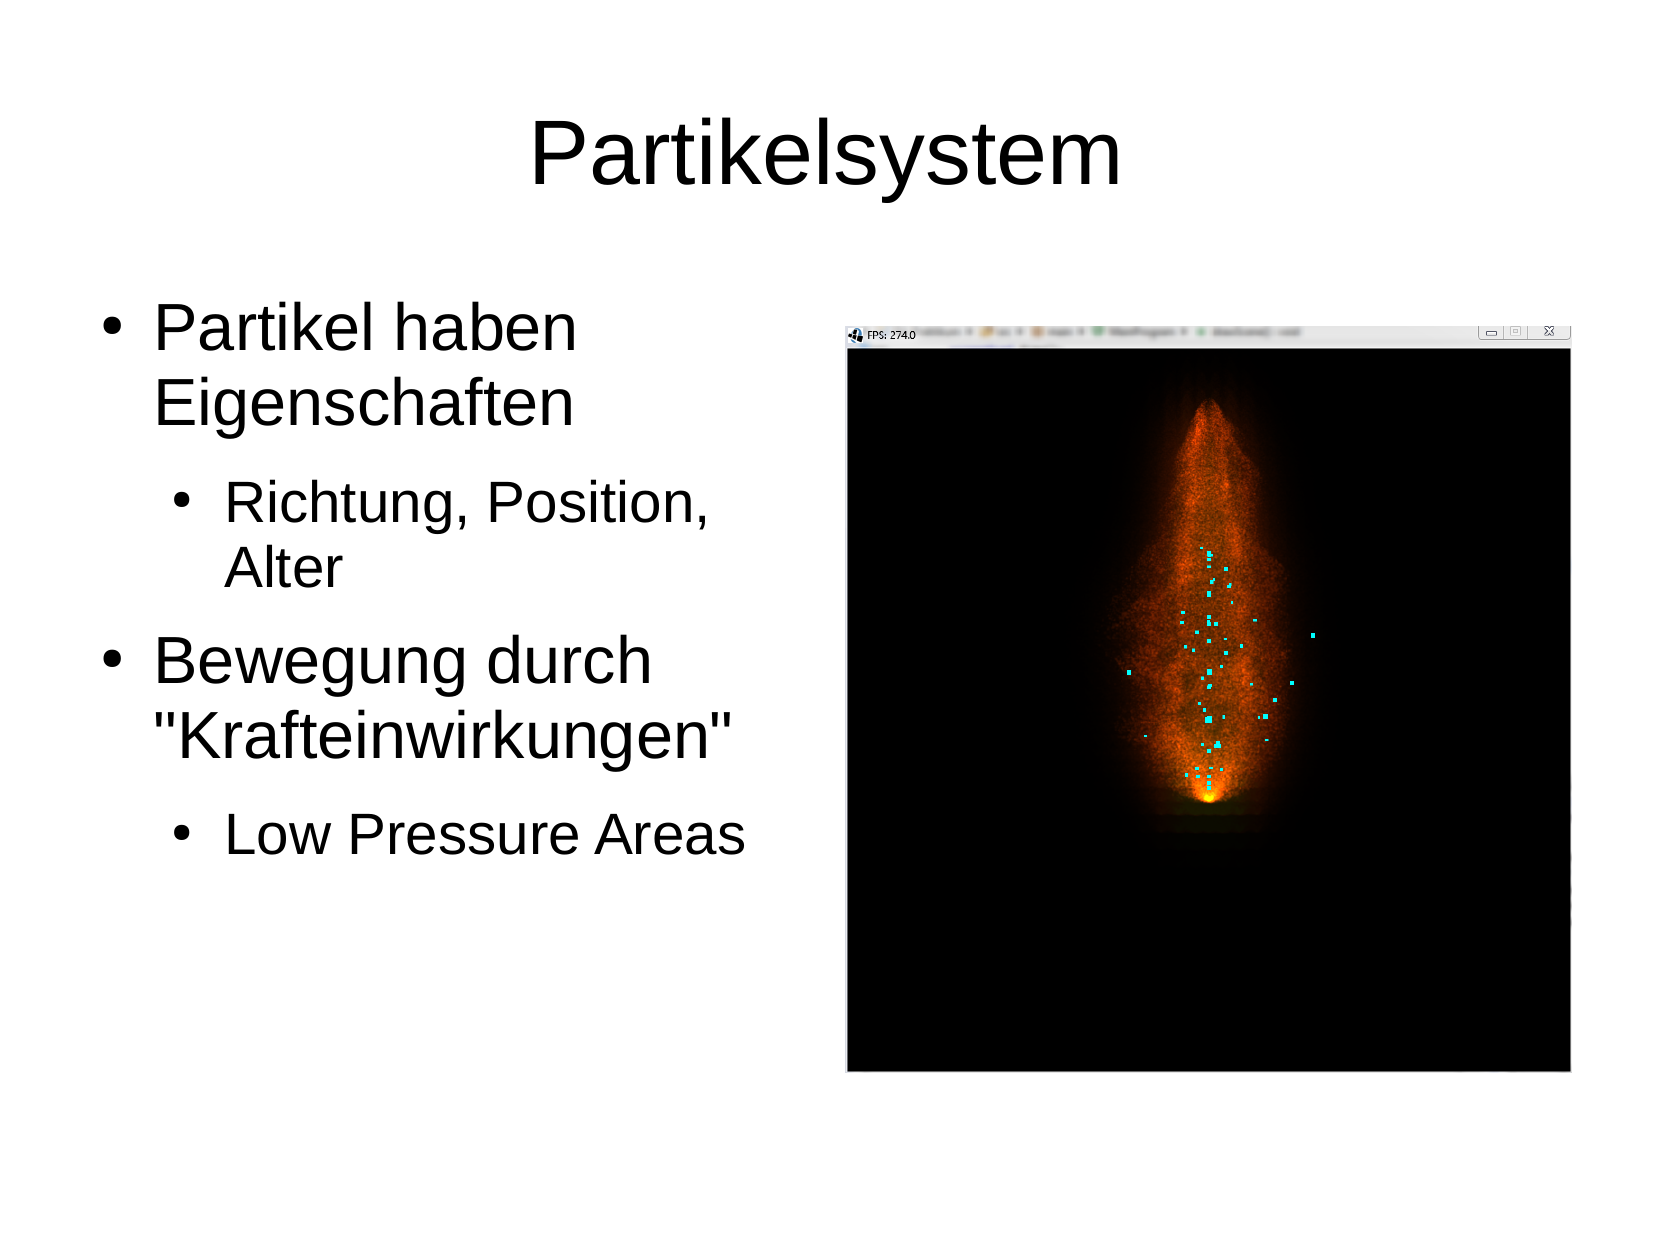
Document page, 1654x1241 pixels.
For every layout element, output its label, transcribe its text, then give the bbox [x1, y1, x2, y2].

list Partikel haben Eigenschaften Richtung, Position, Alter Bewegung durch "Krafteinwirkungen" Low Pressure Areas [82, 290, 809, 1109]
picture [845, 326, 1572, 1073]
title Partikelsystem [82, 49, 1571, 257]
